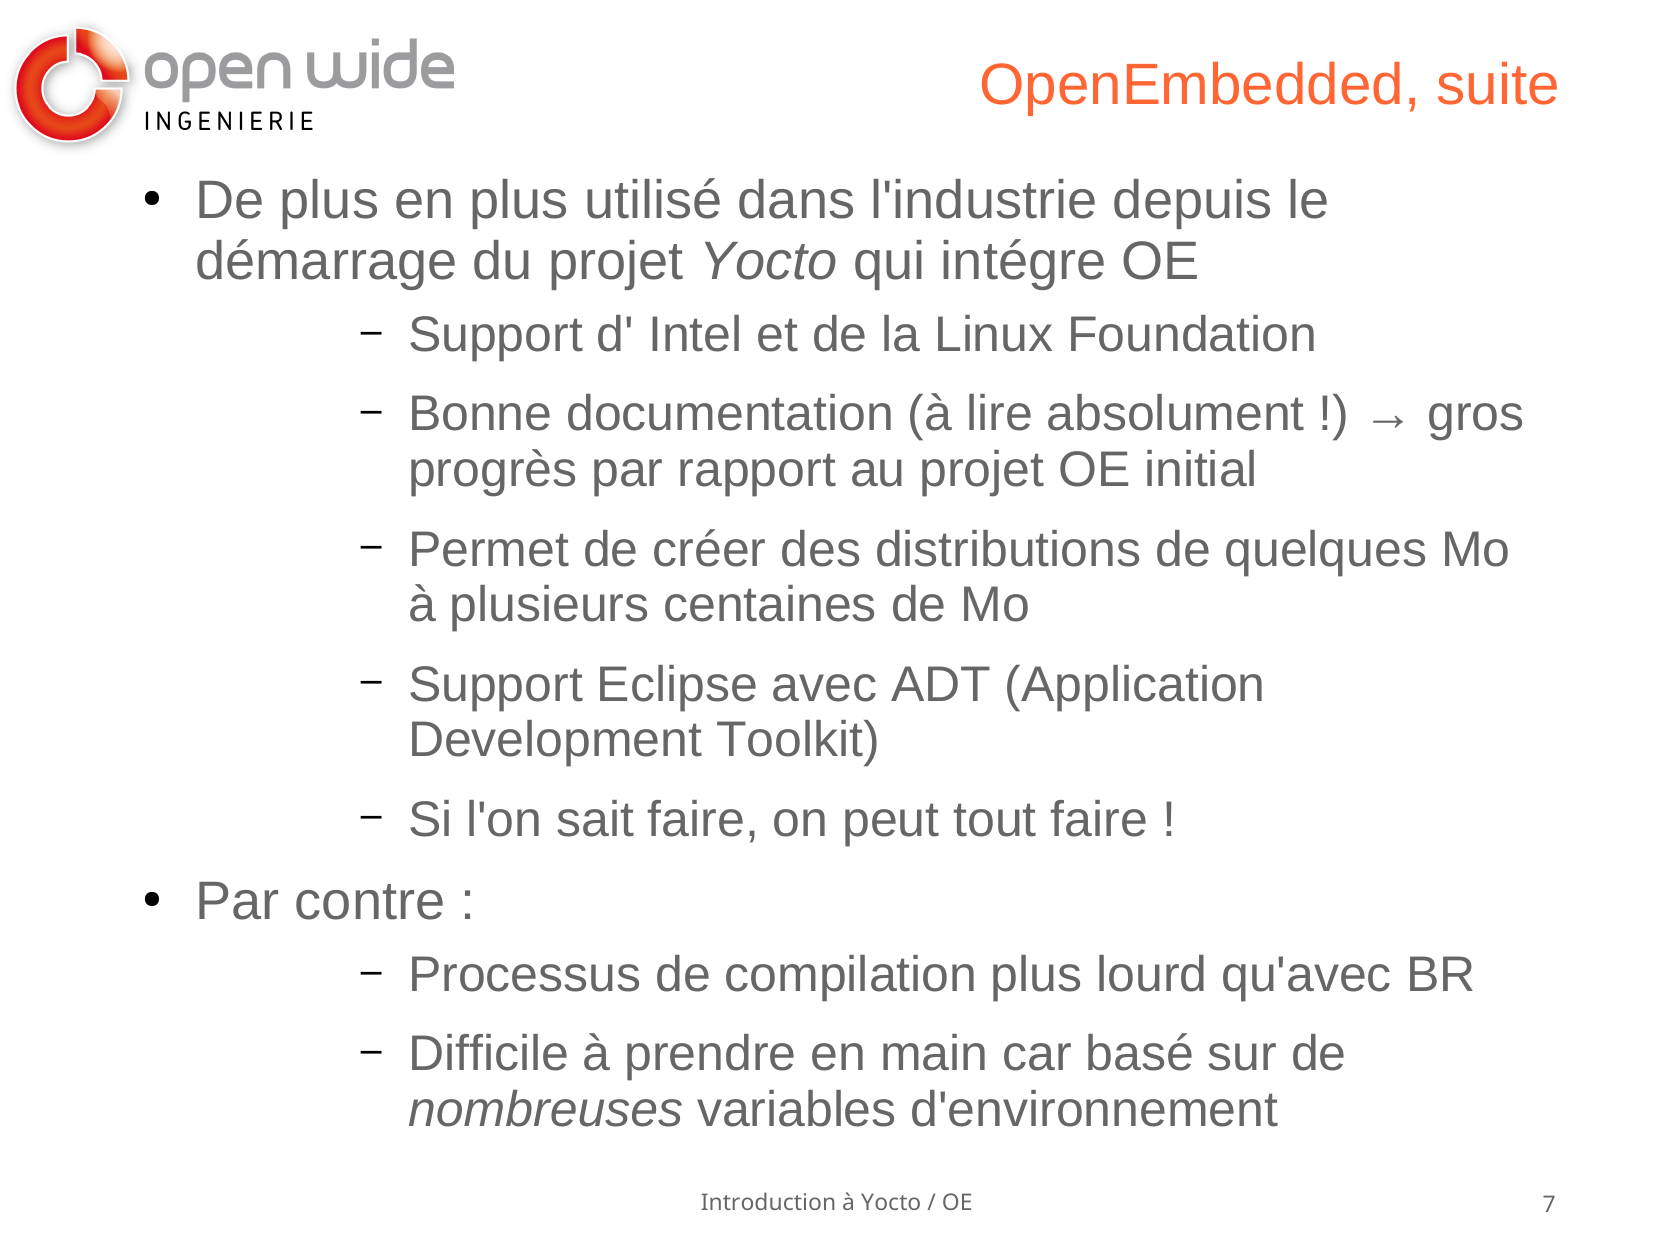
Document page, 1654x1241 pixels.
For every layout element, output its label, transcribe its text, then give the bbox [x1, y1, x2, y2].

picture [0, 0, 454, 161]
list De plus en plus utilisé dans l'industrie depuis le démarrage du projet Yocto qui intégre OE Support d' Intel et de la Linux Foundation Bonne documentation (à lire absolument !) → gros progrès par rapport au projet OE initial Permet de créer des distributions de quelques Mo à plusieurs centaines de Mo Support Eclipse avec ADT (Application Development Toolkit) Si l'on sait faire, on peut tout faire ! Par contre : Processus de compilation plus lourd qu'avec BR Difficile à prendre en main car basé sur de nombreuses variables d'environnement [124, 169, 1537, 1144]
title OpenEmbedded, suite [602, 12, 1561, 157]
